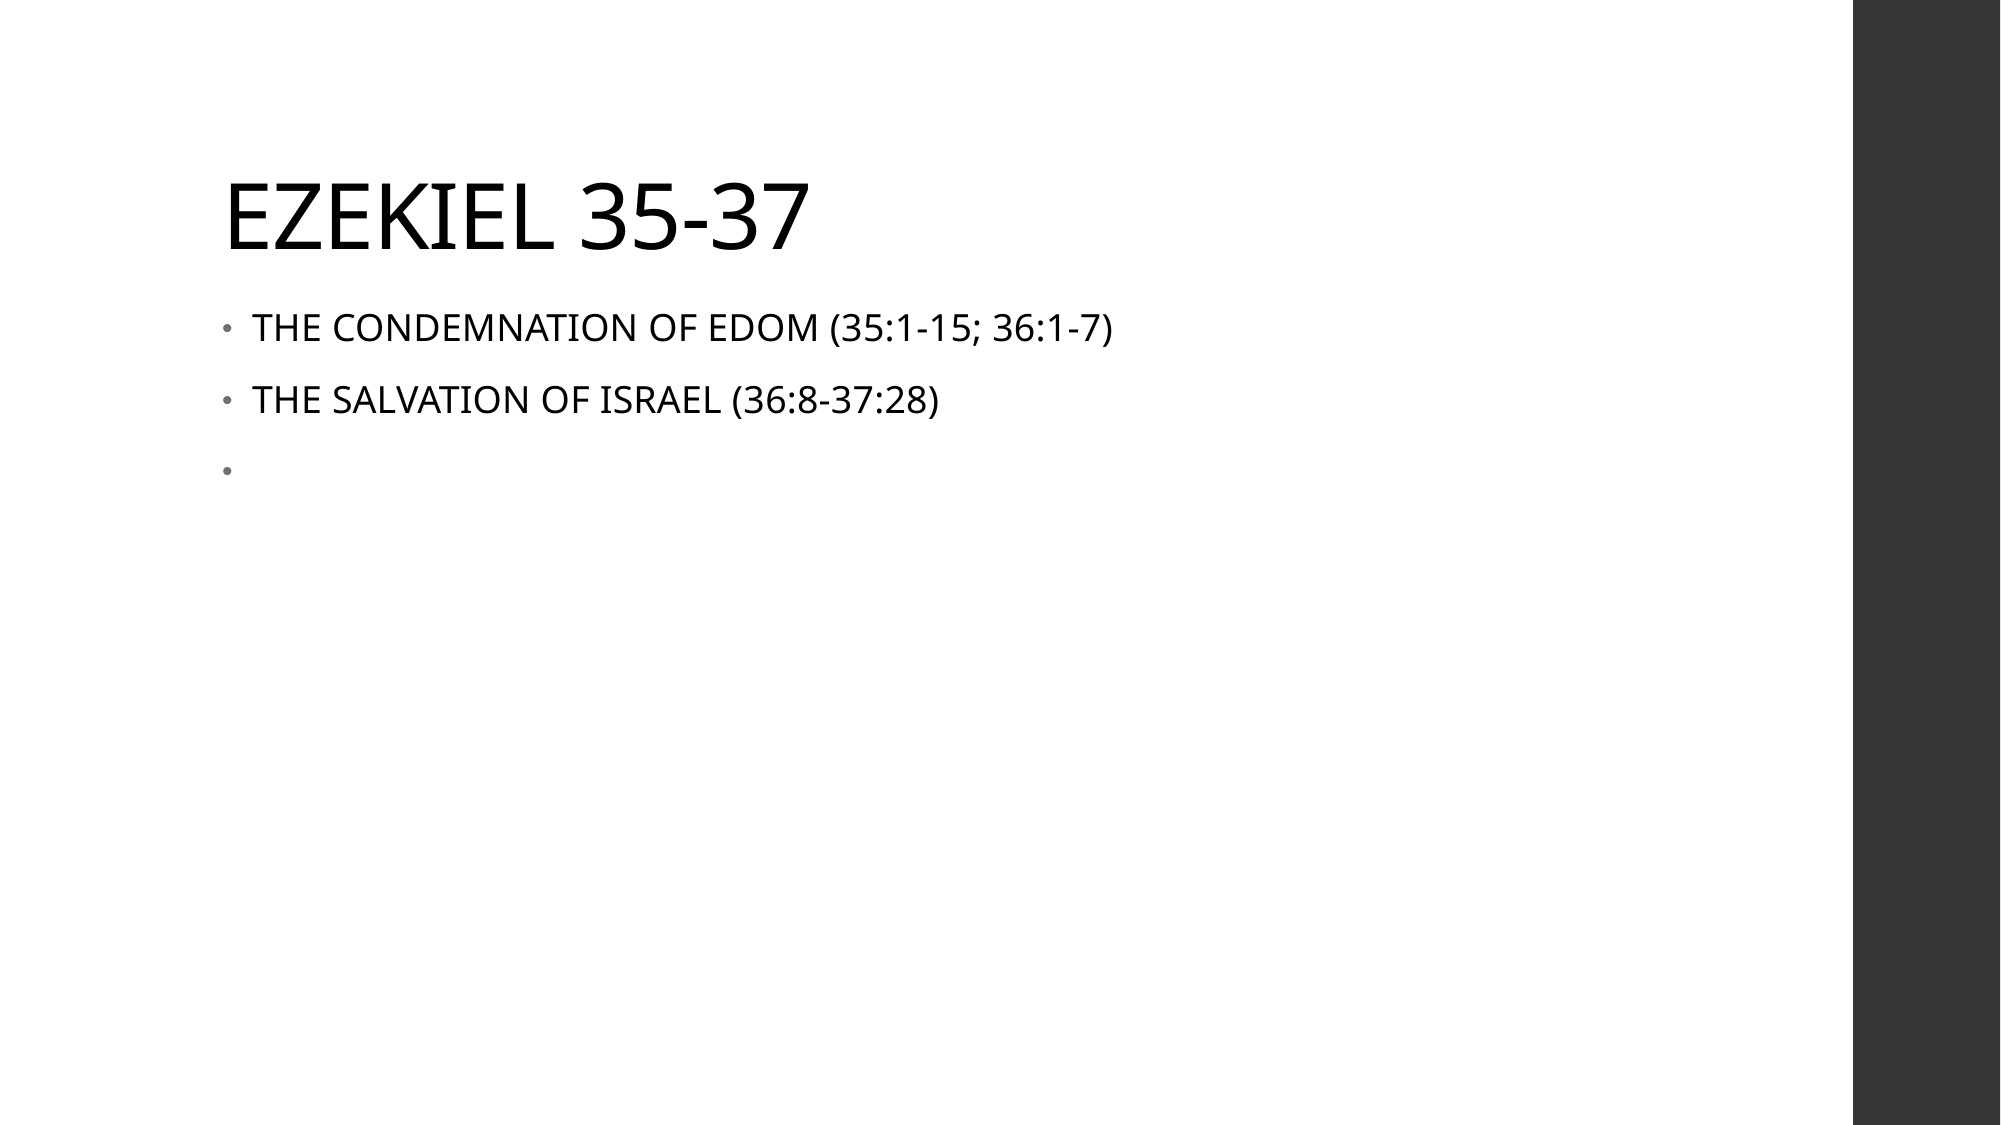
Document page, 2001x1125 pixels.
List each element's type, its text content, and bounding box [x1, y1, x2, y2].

list THE CONDEMNATION OF EDOM (35:1-15; 36:1-7) THE SALVATION OF ISRAEL (36:8-37:28) [206, 299, 1617, 1014]
title EZEKIEL 35-37 [206, 60, 1797, 278]
